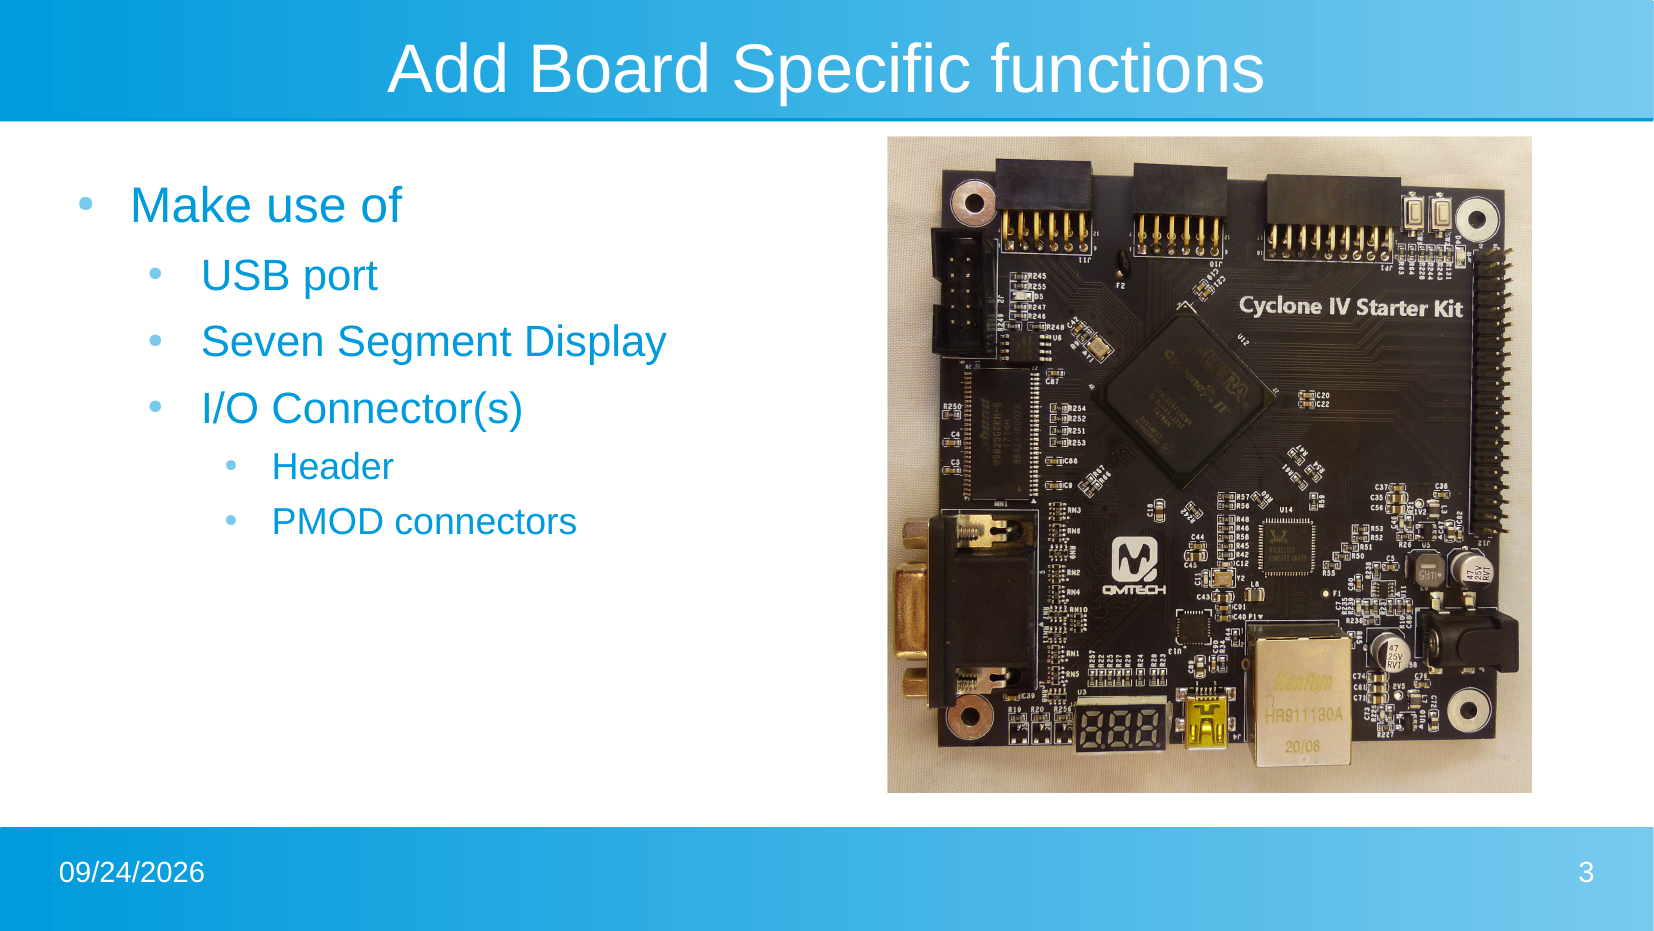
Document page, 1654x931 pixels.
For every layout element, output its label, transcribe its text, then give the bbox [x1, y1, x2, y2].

picture [887, 137, 1532, 793]
title Add Board Specific functions [59, 29, 1595, 108]
list Make use of USB port Seven Segment Display I/O Connector(s) Header PMOD connectors [59, 177, 713, 768]
